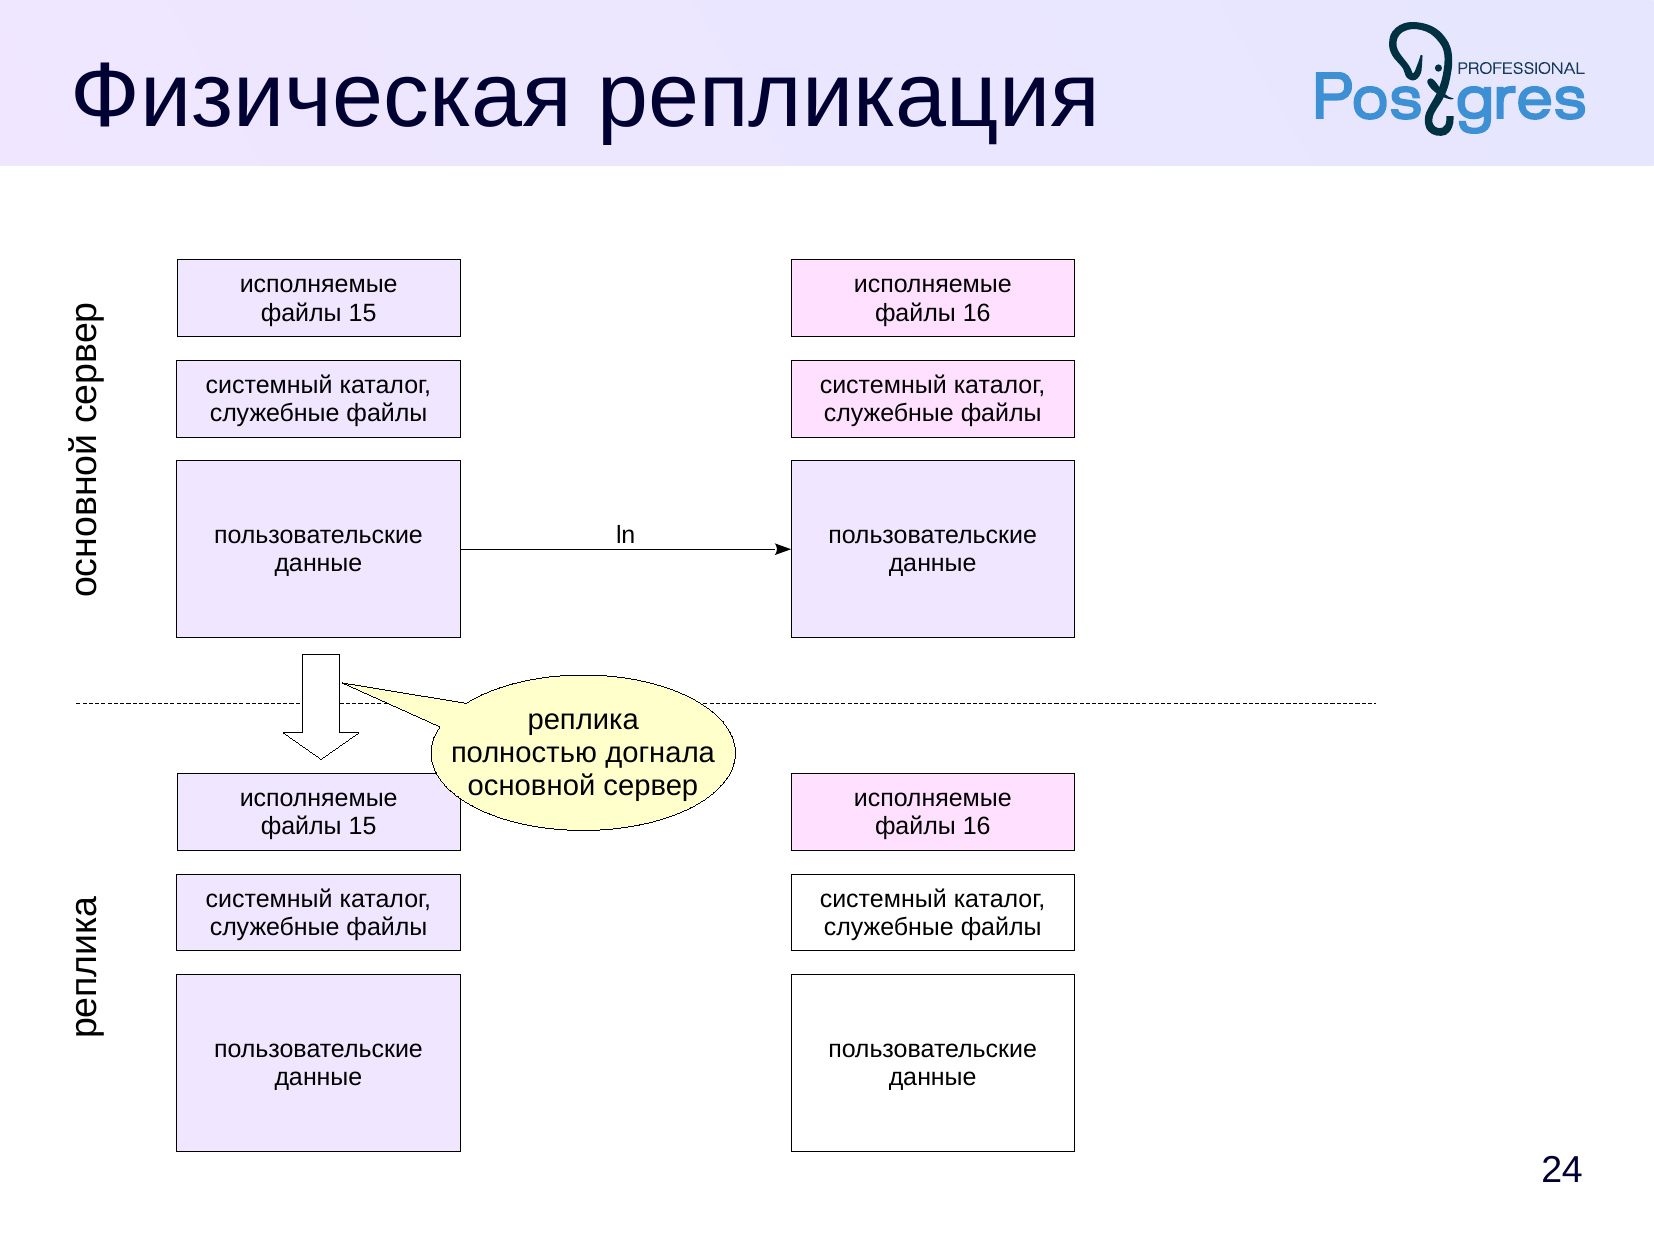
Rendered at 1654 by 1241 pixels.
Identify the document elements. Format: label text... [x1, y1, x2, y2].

text_box исполняемые файлы 15 [177, 259, 461, 337]
text_box системный каталог, служебные файлы [791, 874, 1075, 951]
text_box пользовательские данные [791, 460, 1075, 638]
text_box системный каталог, служебные файлы [176, 360, 461, 438]
list [70, 283, 1583, 1141]
text_box основной сервер [54, 255, 112, 646]
text_box реплика полностью догнала основной сервер [342, 675, 736, 831]
text_box исполняемые файлы 16 [791, 259, 1075, 337]
text_box системный каталог, служебные файлы [176, 874, 461, 951]
text_box пользовательские данные [176, 460, 461, 638]
text_box пользовательские данные [176, 974, 461, 1152]
text_box пользовательские данные [791, 974, 1075, 1152]
text_box системный каталог, служебные файлы [791, 360, 1075, 438]
title Физическая репликация [70, 43, 1241, 147]
text_box реплика [54, 780, 112, 1156]
text_box исполняемые файлы 16 [791, 773, 1075, 851]
text_box исполняемые файлы 15 [177, 773, 461, 851]
text_box [283, 654, 359, 760]
